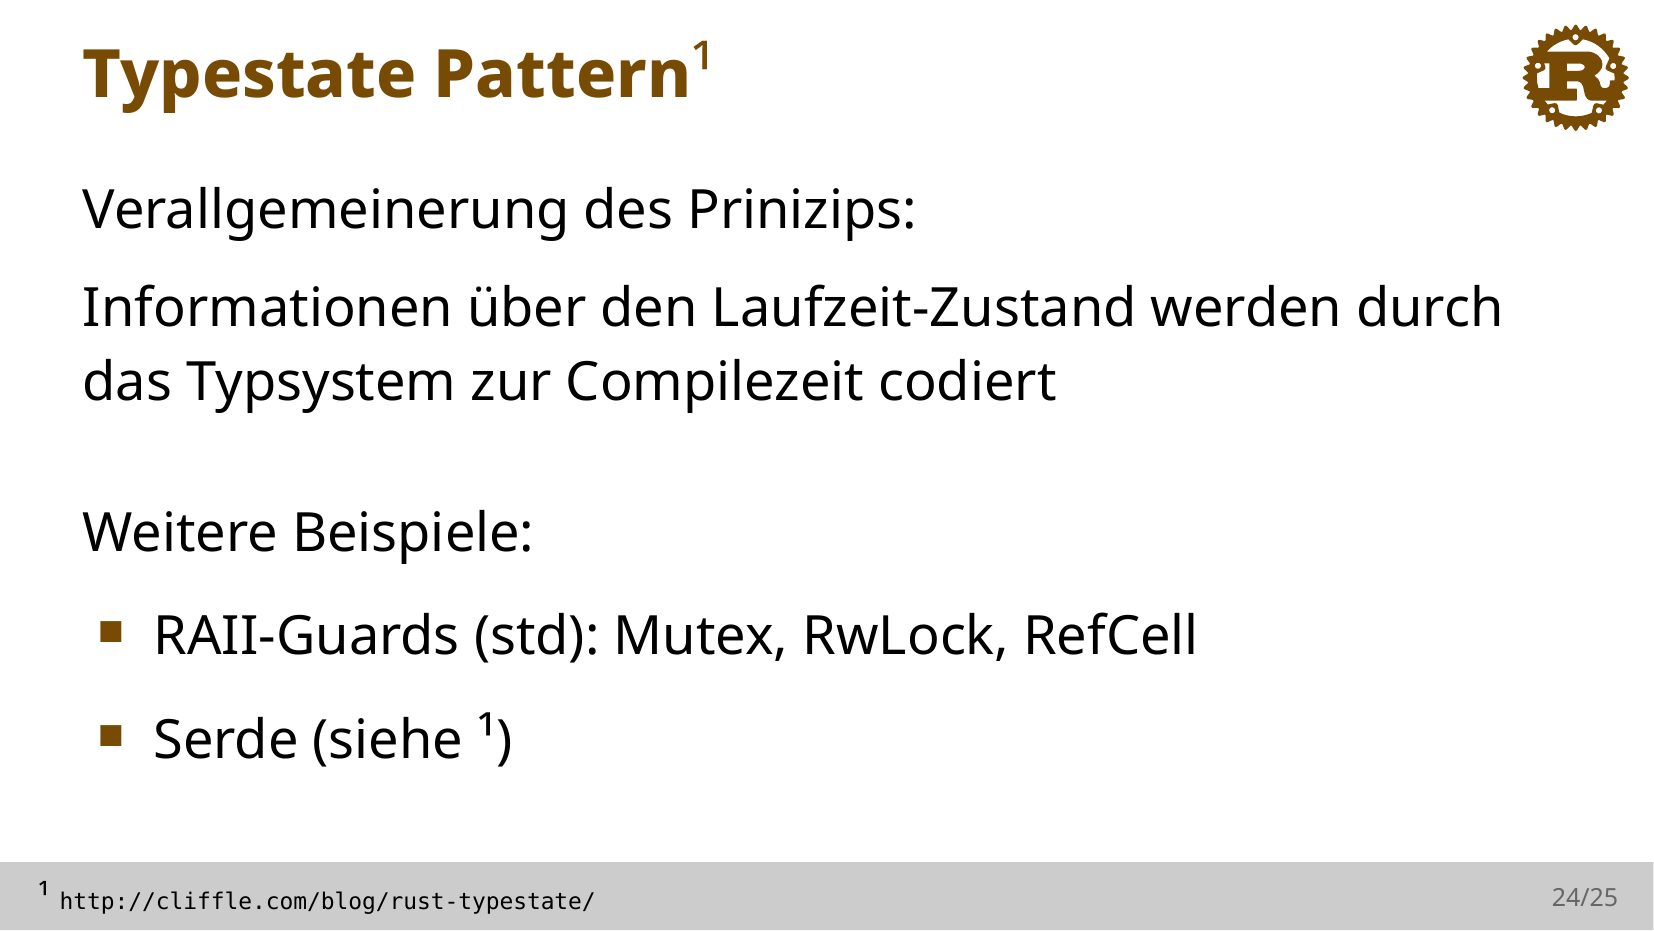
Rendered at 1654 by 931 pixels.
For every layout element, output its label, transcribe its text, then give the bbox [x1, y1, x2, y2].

text_box ¹ http://cliffle.com/blog/rust-typestate/ [23, 862, 857, 923]
list Verallgemeinerung des Prinizips: Informationen über den Laufzeit-Zustand werden durch das Typsystem zur Compilezeit codiert Weitere Beispiele: RAII-Guards (std): Mutex, RwLock, RefCell Serde (siehe ¹) [82, 170, 1571, 804]
title Typestate Pattern¹ [82, 25, 1512, 119]
